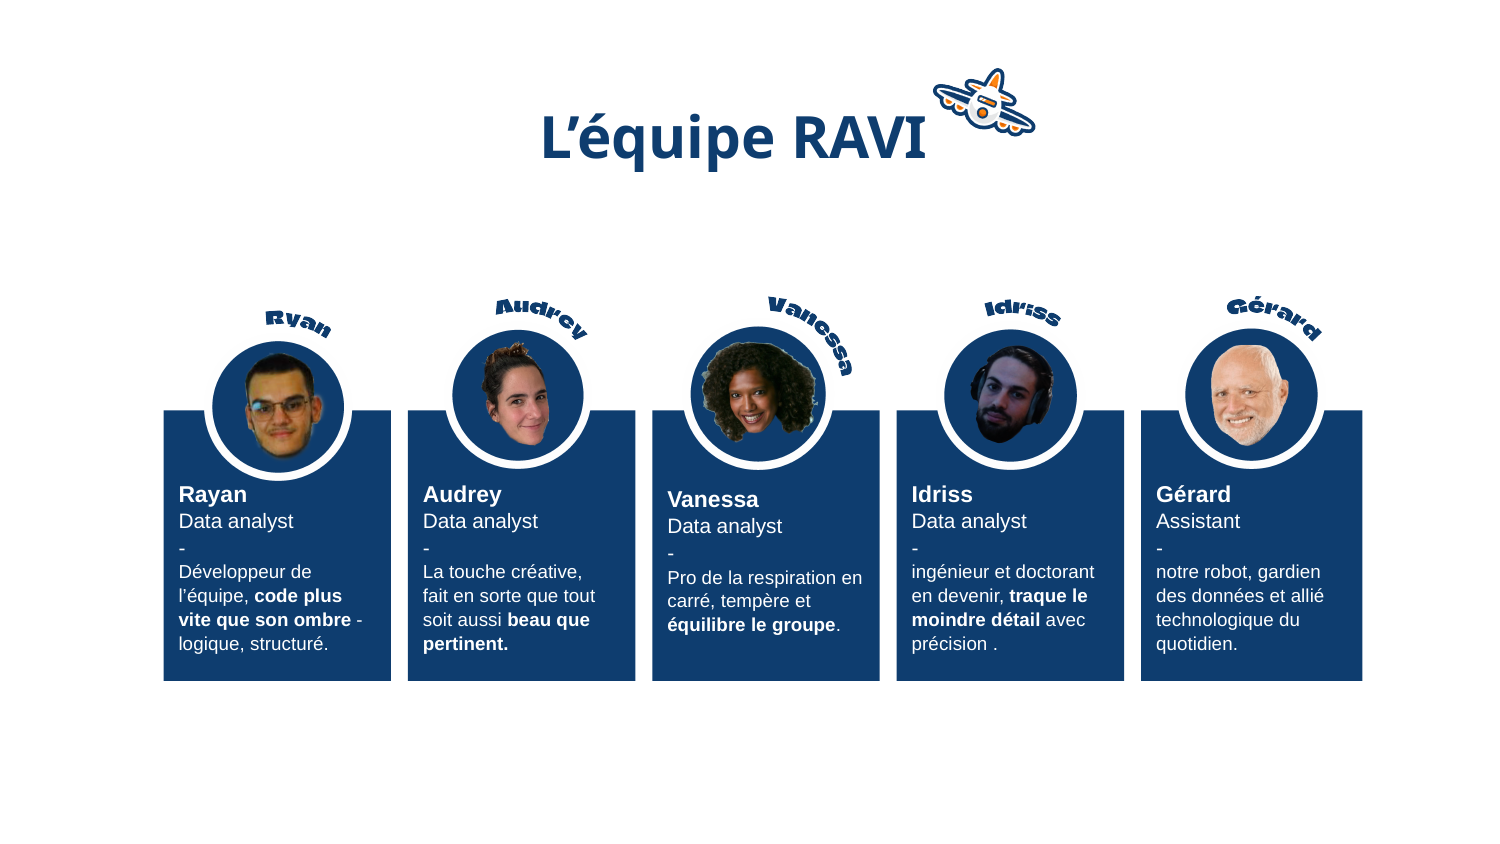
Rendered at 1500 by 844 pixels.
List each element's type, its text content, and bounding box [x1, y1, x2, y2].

list Idriss Data analyst - ingénieur et doctorant en devenir, traque le moindre détail avec précision . [896, 410, 1125, 681]
picture [1175, 272, 1328, 469]
picture [926, 53, 1048, 143]
picture [682, 273, 867, 470]
picture [934, 273, 1087, 470]
picture [443, 272, 595, 469]
title L’équipe RAVI [352, 81, 1116, 233]
list Audrey Data analyst - La touche créative, fait en sorte que tout soit aussi beau que pertinent. [407, 410, 636, 681]
list Rayan Data analyst - Développeur de l’équipe, code plus vite que son ombre -logique, structuré. [163, 410, 391, 681]
list Gérard Assistant - notre robot, gardien des données et allié technologique du quotidien. [1141, 410, 1363, 681]
list Vanessa Data analyst - Pro de la respiration en carré, tempère et équilibre le groupe. [652, 410, 880, 681]
picture [204, 284, 357, 481]
